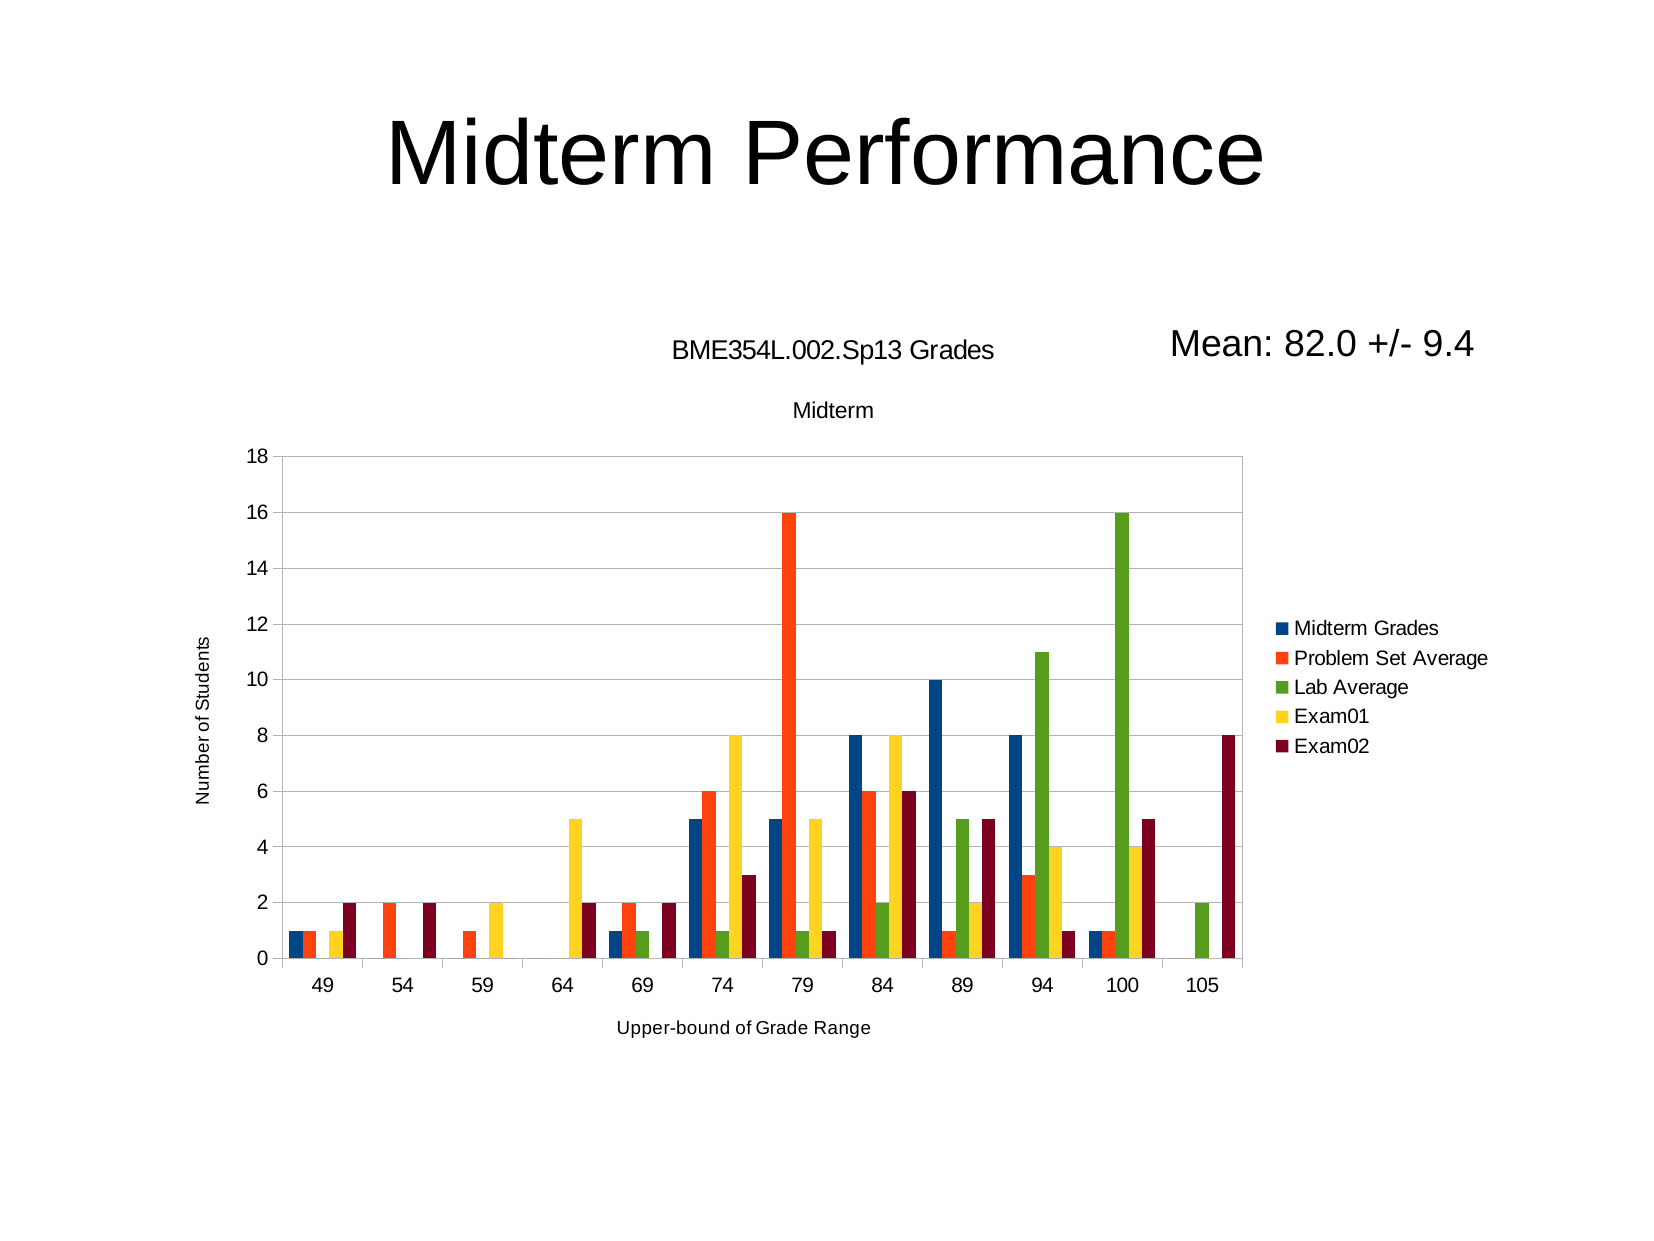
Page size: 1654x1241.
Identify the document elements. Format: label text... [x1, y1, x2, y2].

text_box Mean: 82.0 +/- 9.4 [1155, 315, 1490, 372]
chart [159, 304, 1508, 1070]
title Midterm Performance [82, 49, 1571, 257]
